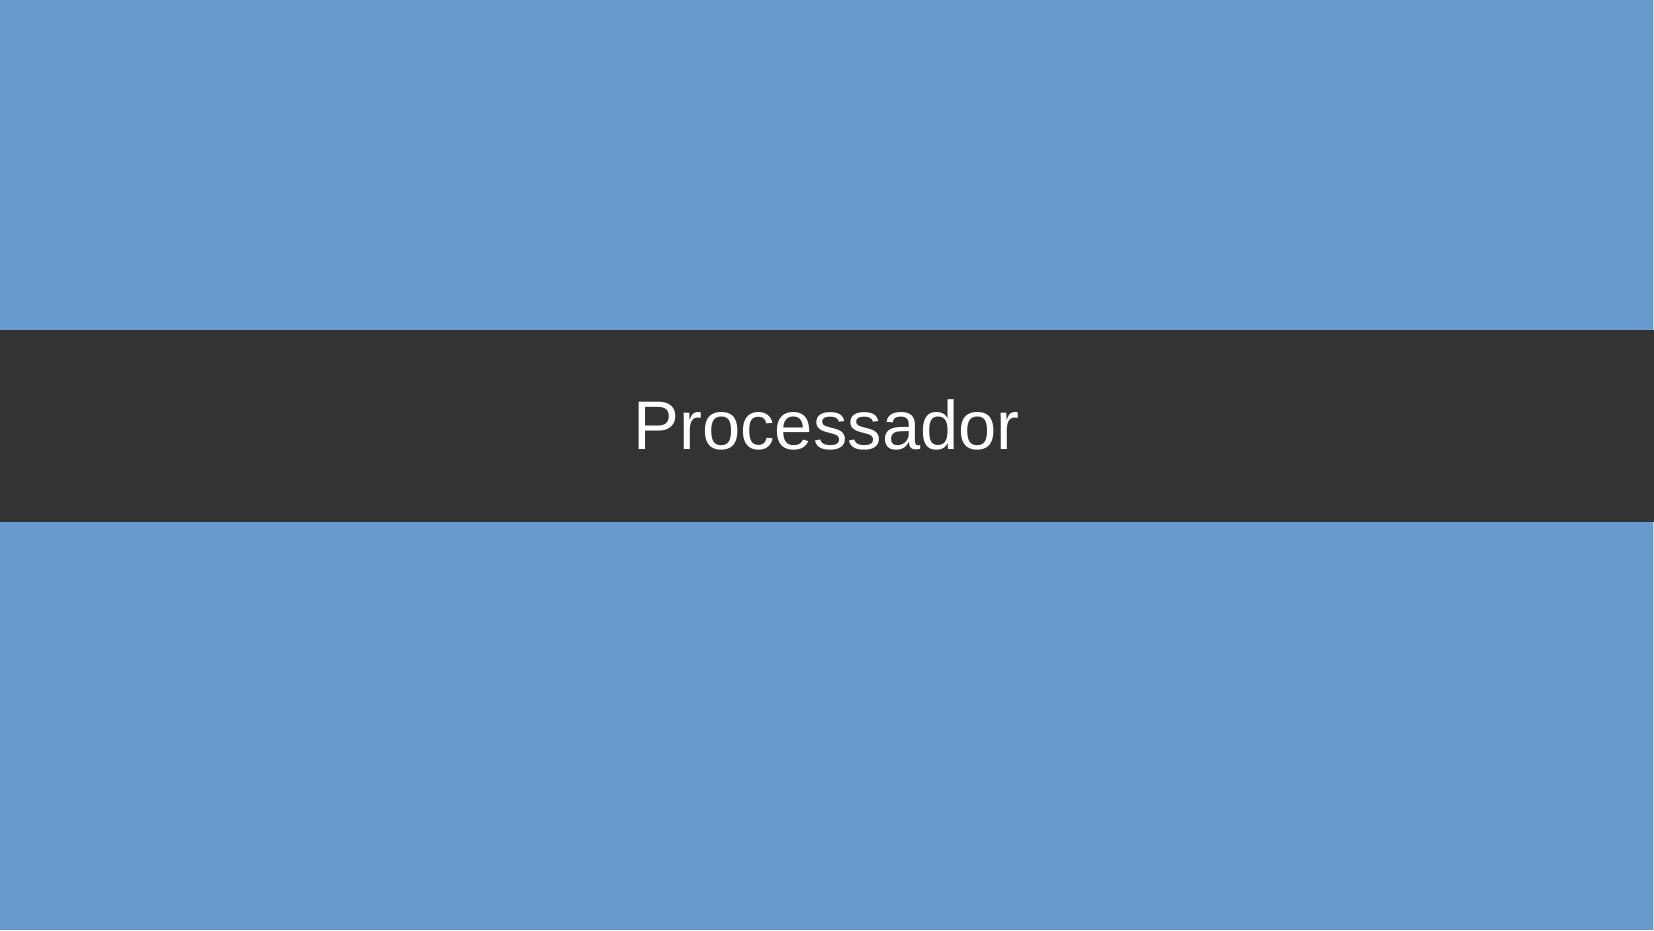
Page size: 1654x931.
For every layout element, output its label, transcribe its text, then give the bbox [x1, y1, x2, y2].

title Processador [82, 341, 1571, 511]
text_box [0, 330, 1654, 522]
